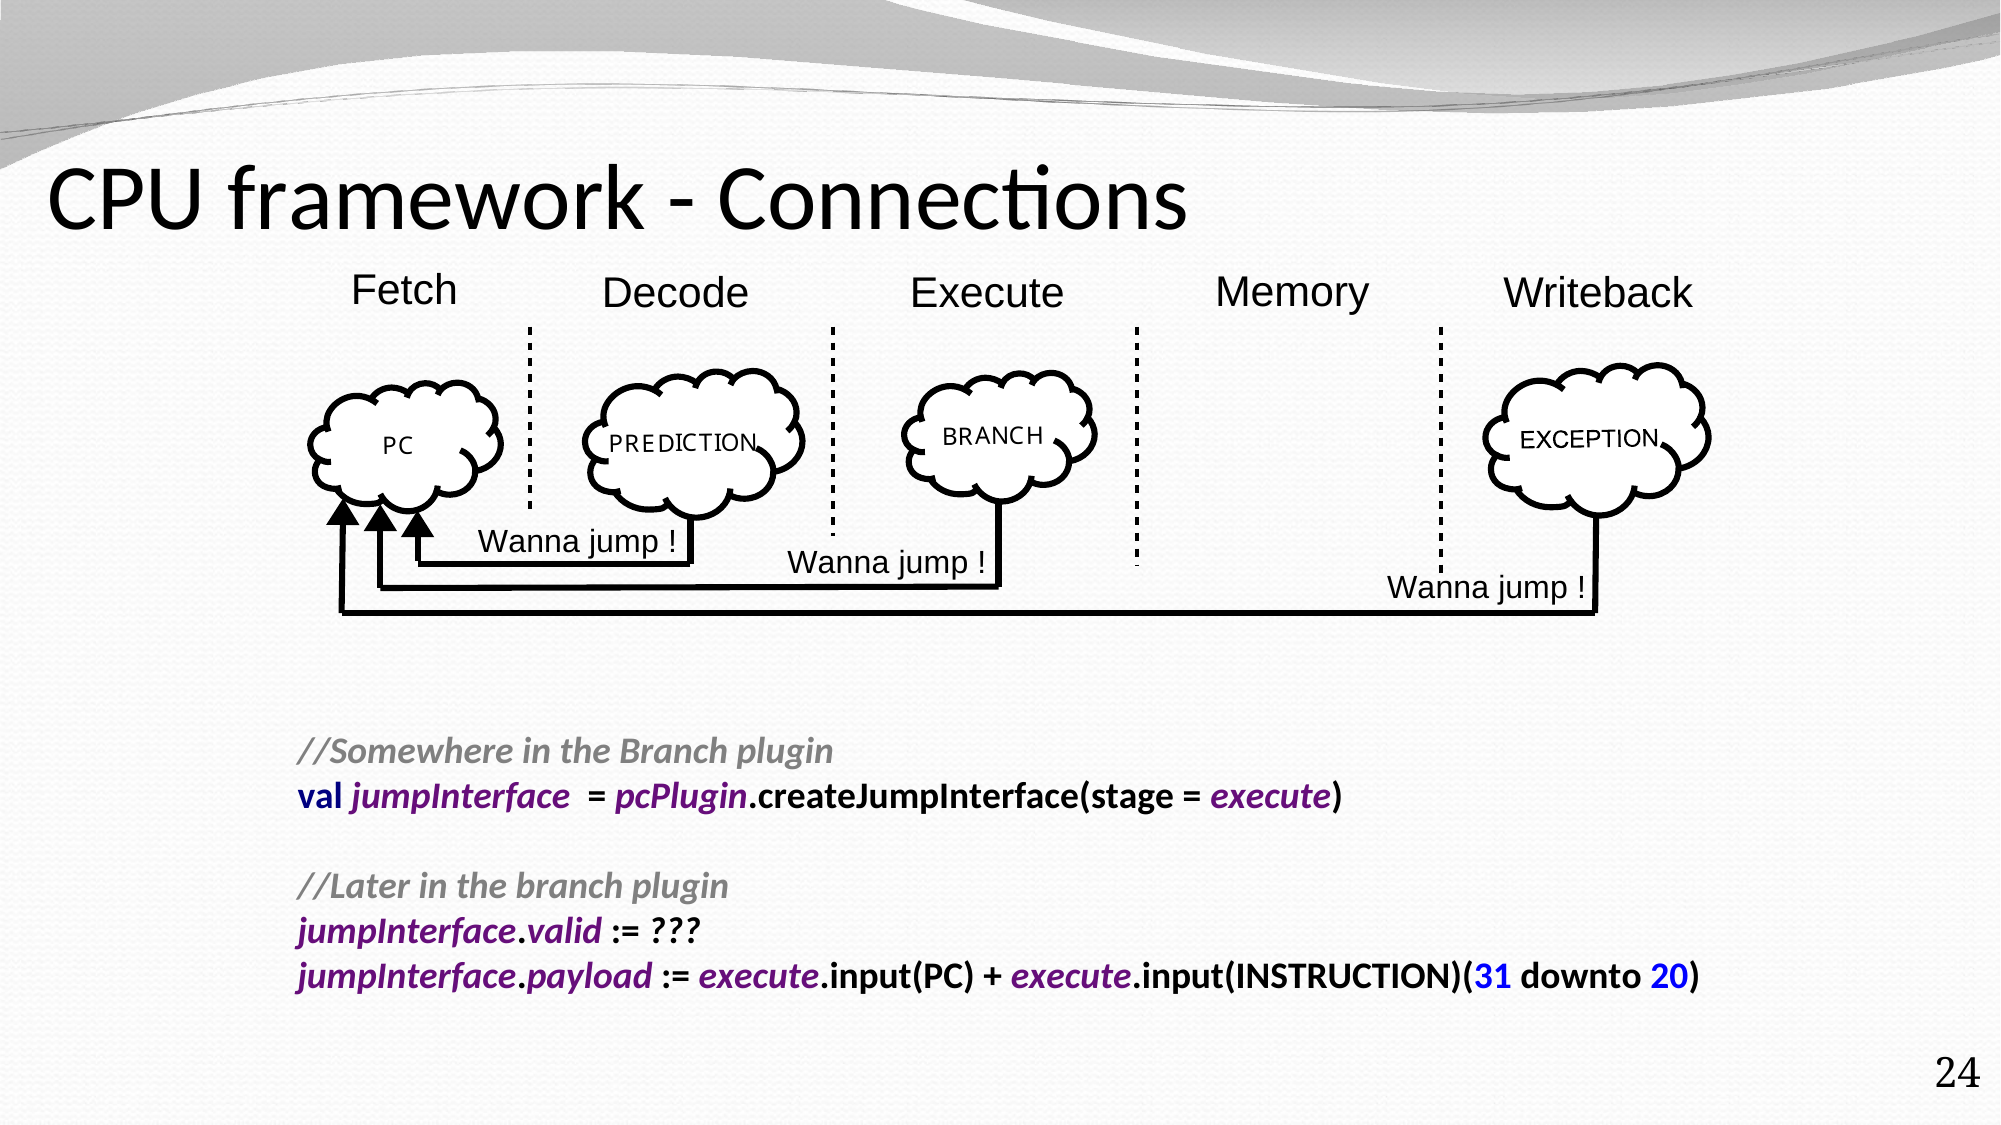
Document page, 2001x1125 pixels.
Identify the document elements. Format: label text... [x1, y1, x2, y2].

chart [307, 257, 1713, 622]
picture [0, 0, 2001, 1125]
title CPU framework - Connections [47, 60, 1638, 249]
text_box //Somewhere in the Branch plugin val jumpInterface = pcPlugin.createJumpInterface(stage = execute) //Later in the branch plugin jumpInterface.valid := ??? jumpInterface.payload := execute.input(PC) + execute.input(INSTRUCTION)(31 downto 20) [282, 673, 2001, 1125]
